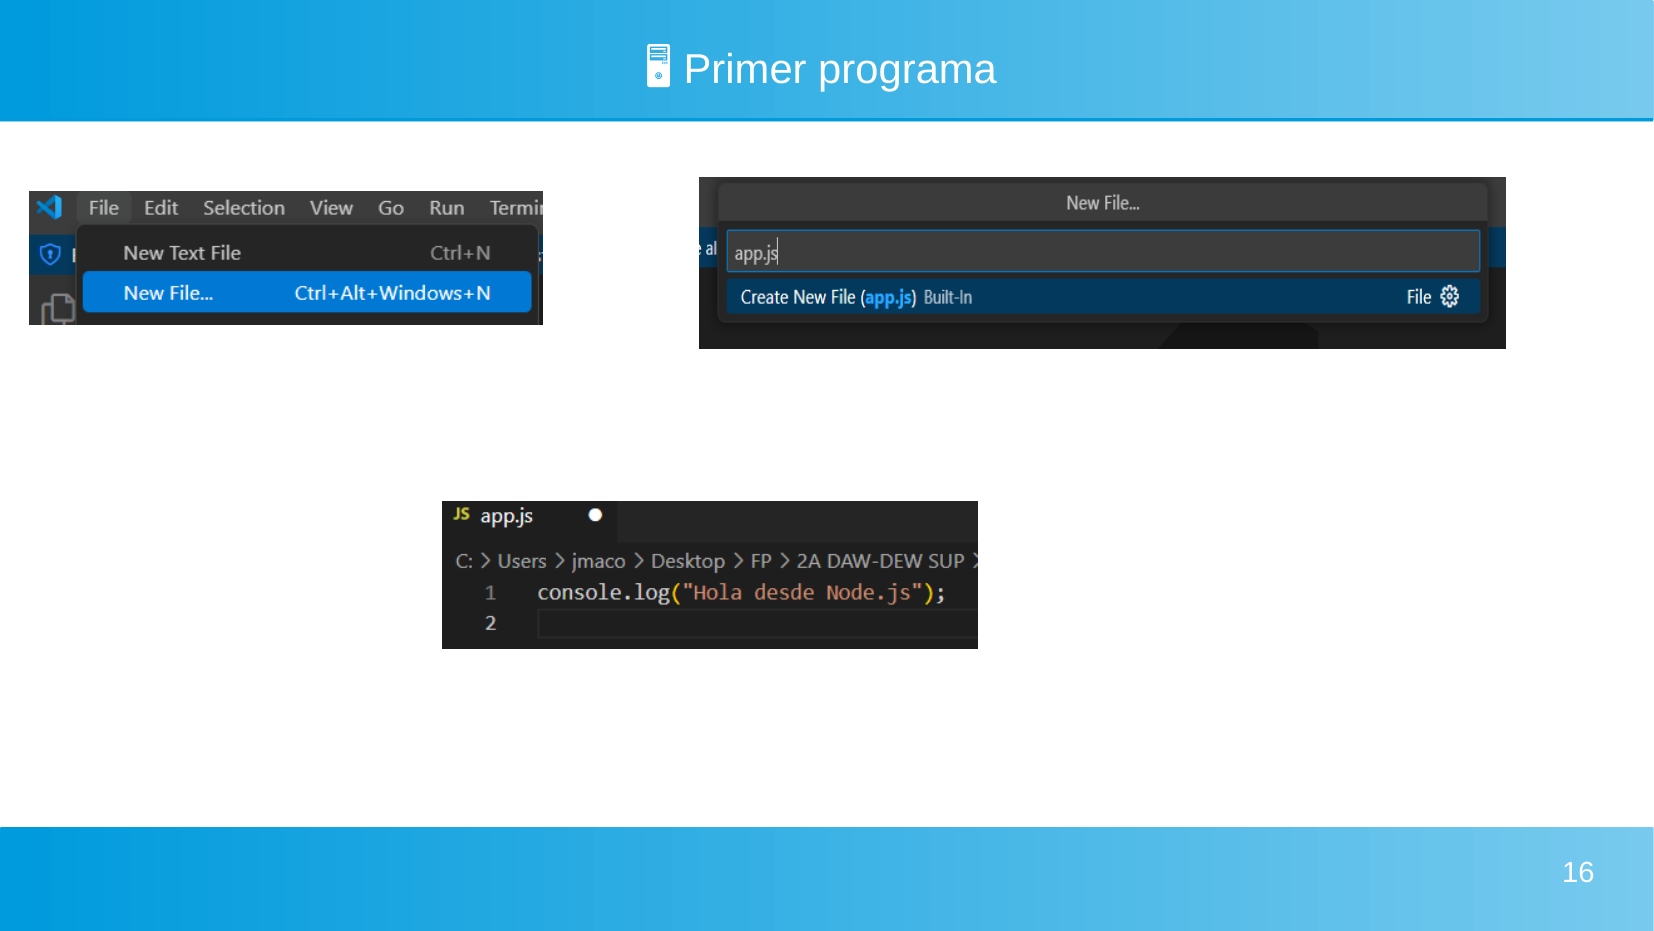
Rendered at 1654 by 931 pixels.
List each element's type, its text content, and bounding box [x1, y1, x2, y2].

picture [699, 177, 1506, 349]
picture [29, 191, 543, 325]
title 🖥️ Primer programa [59, 29, 1595, 108]
picture [442, 501, 978, 649]
